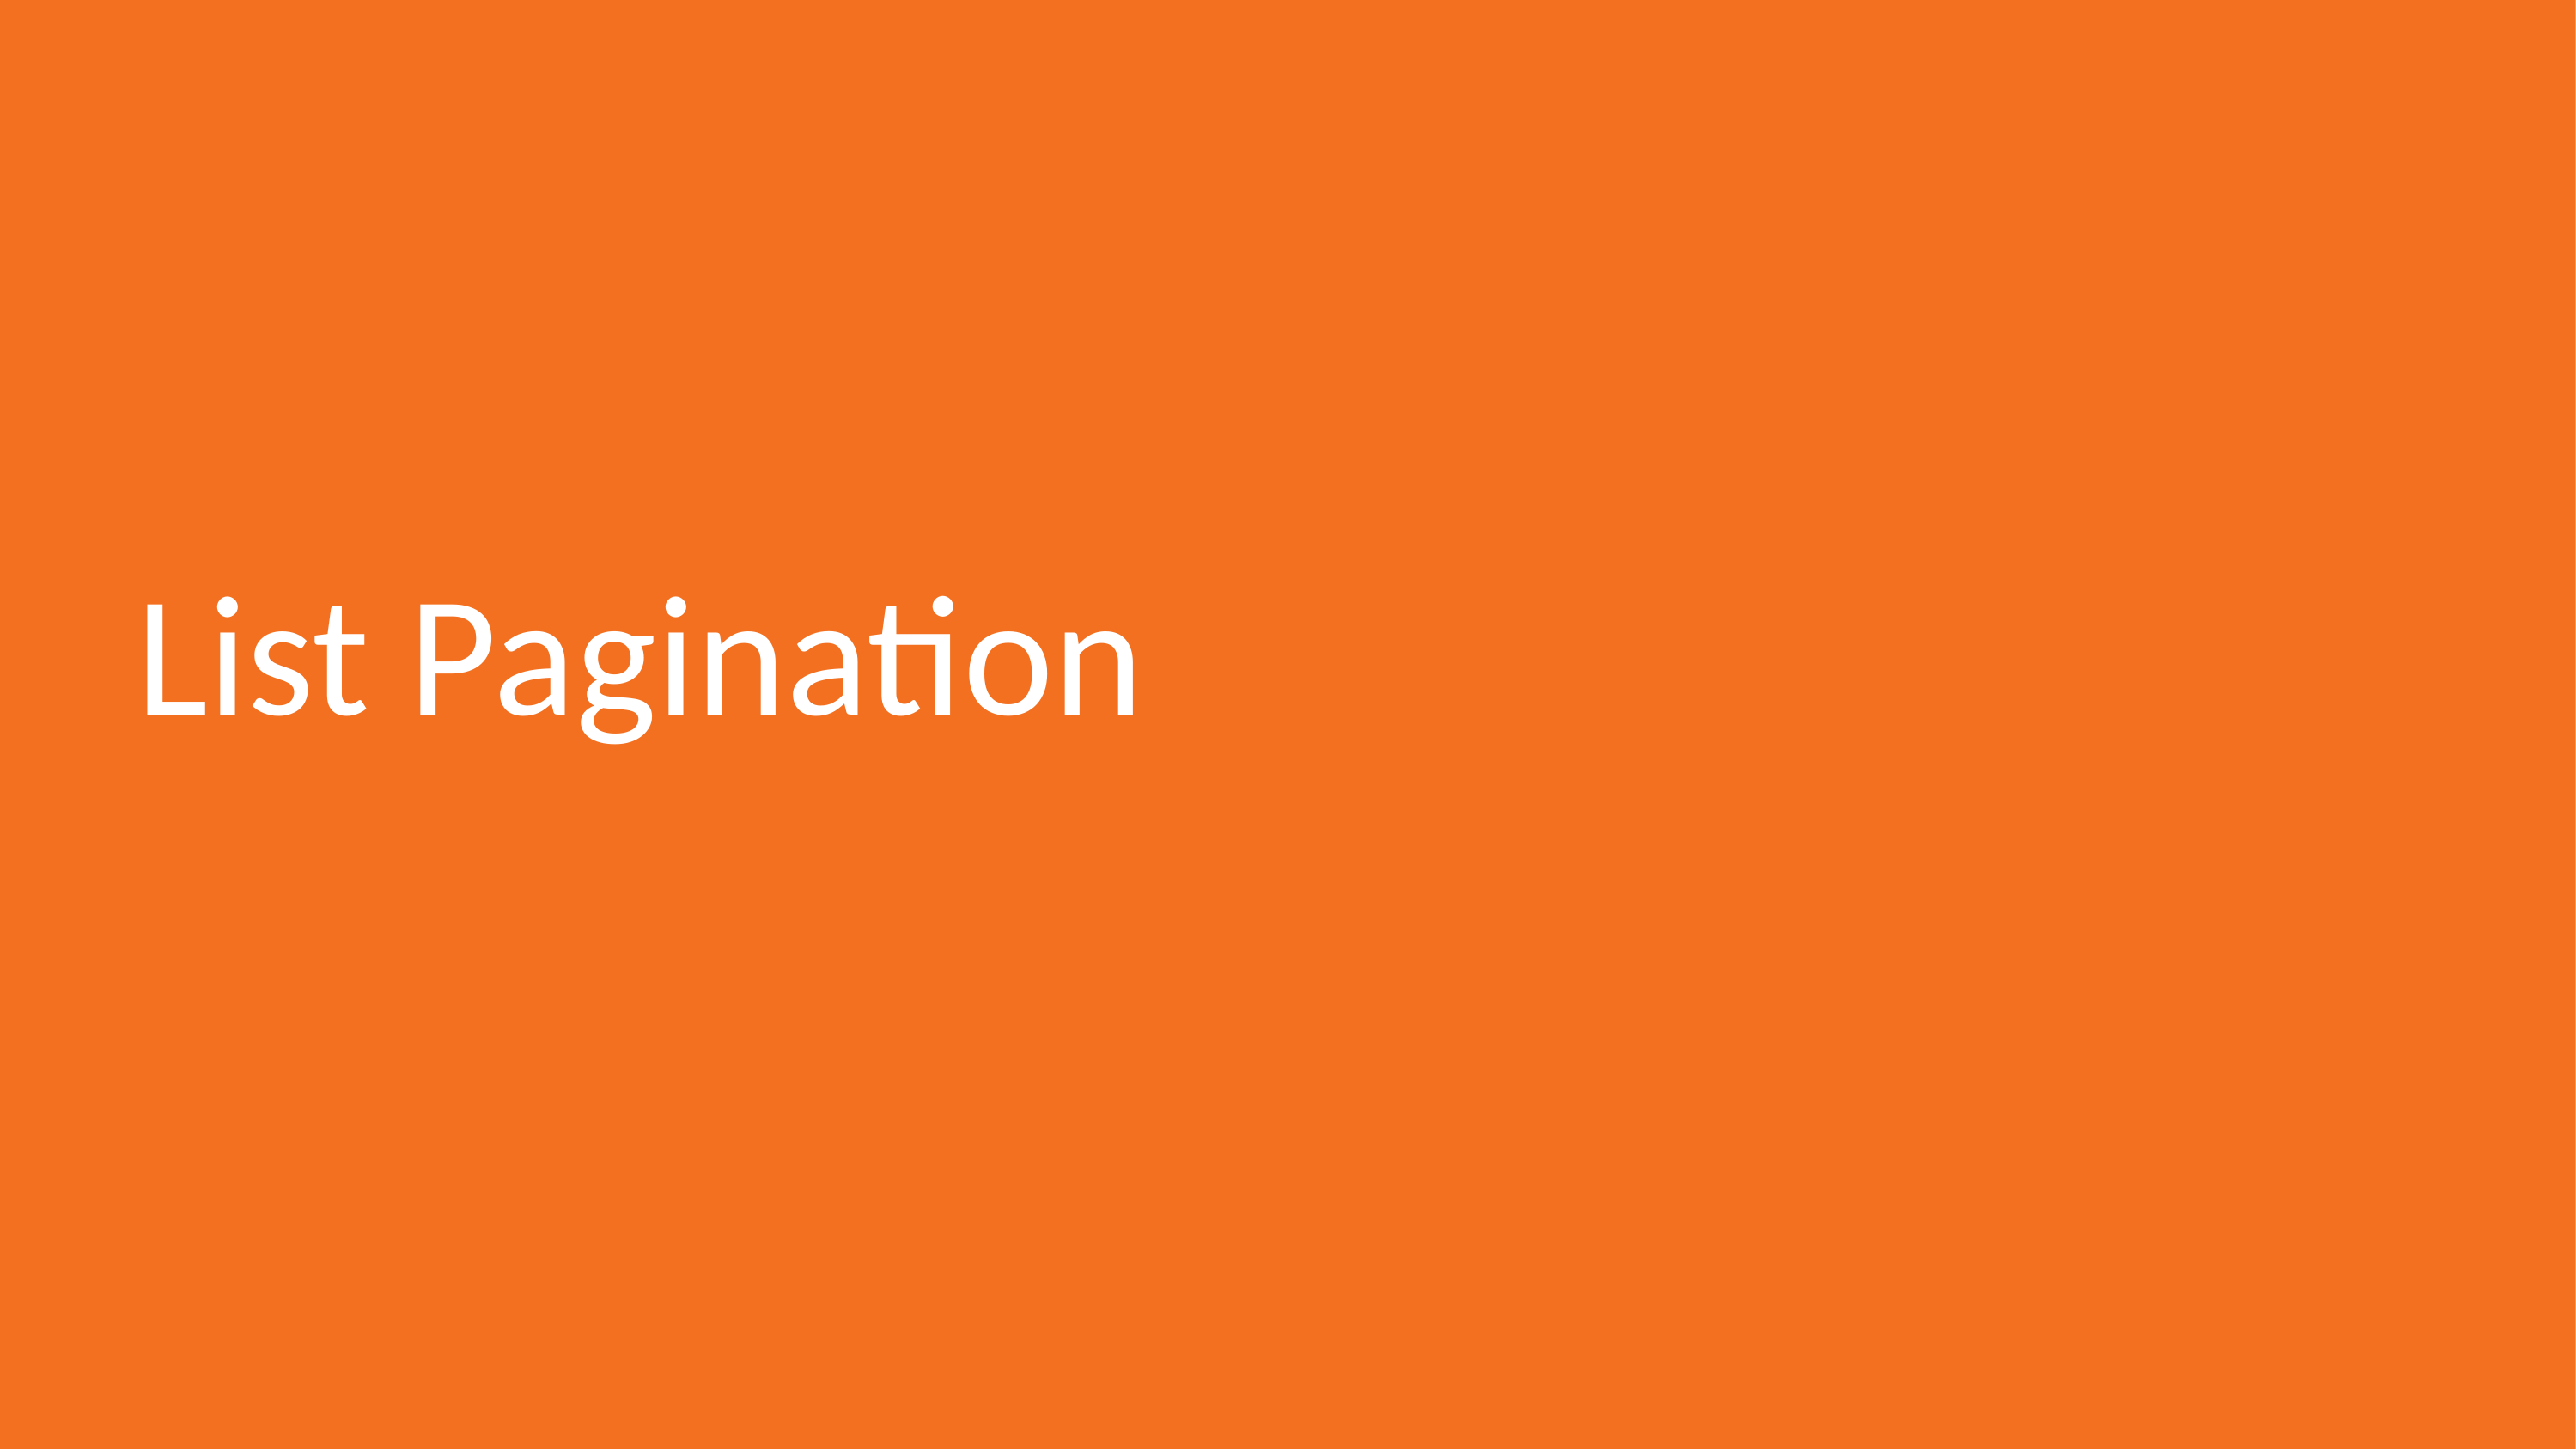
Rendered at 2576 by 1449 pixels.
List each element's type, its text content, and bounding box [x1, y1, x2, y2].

title List Pagination [110, 512, 2427, 776]
